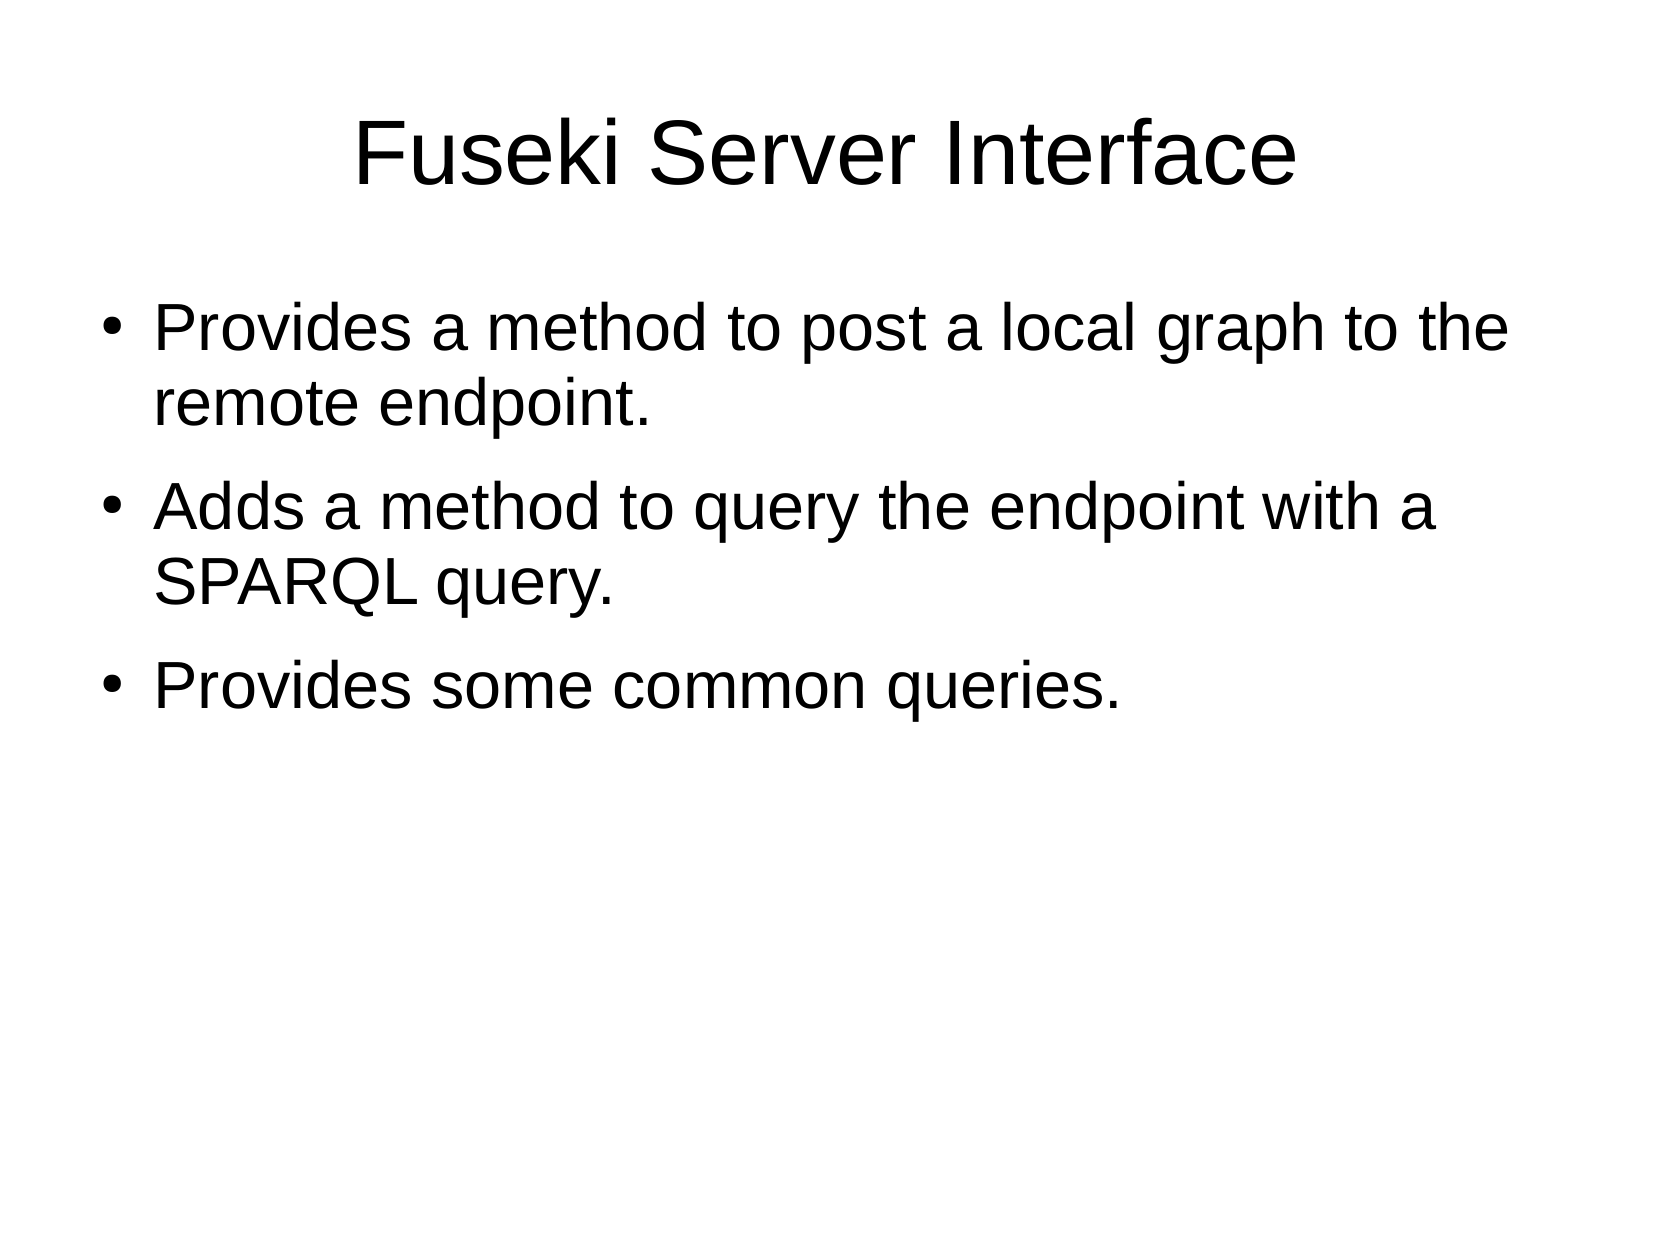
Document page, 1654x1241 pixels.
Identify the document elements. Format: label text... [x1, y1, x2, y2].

title Fuseki Server Interface [82, 49, 1571, 257]
list Provides a method to post a local graph to the remote endpoint. Adds a method to query the endpoint with a SPARQL query. Provides some common queries. [82, 290, 1571, 1010]
